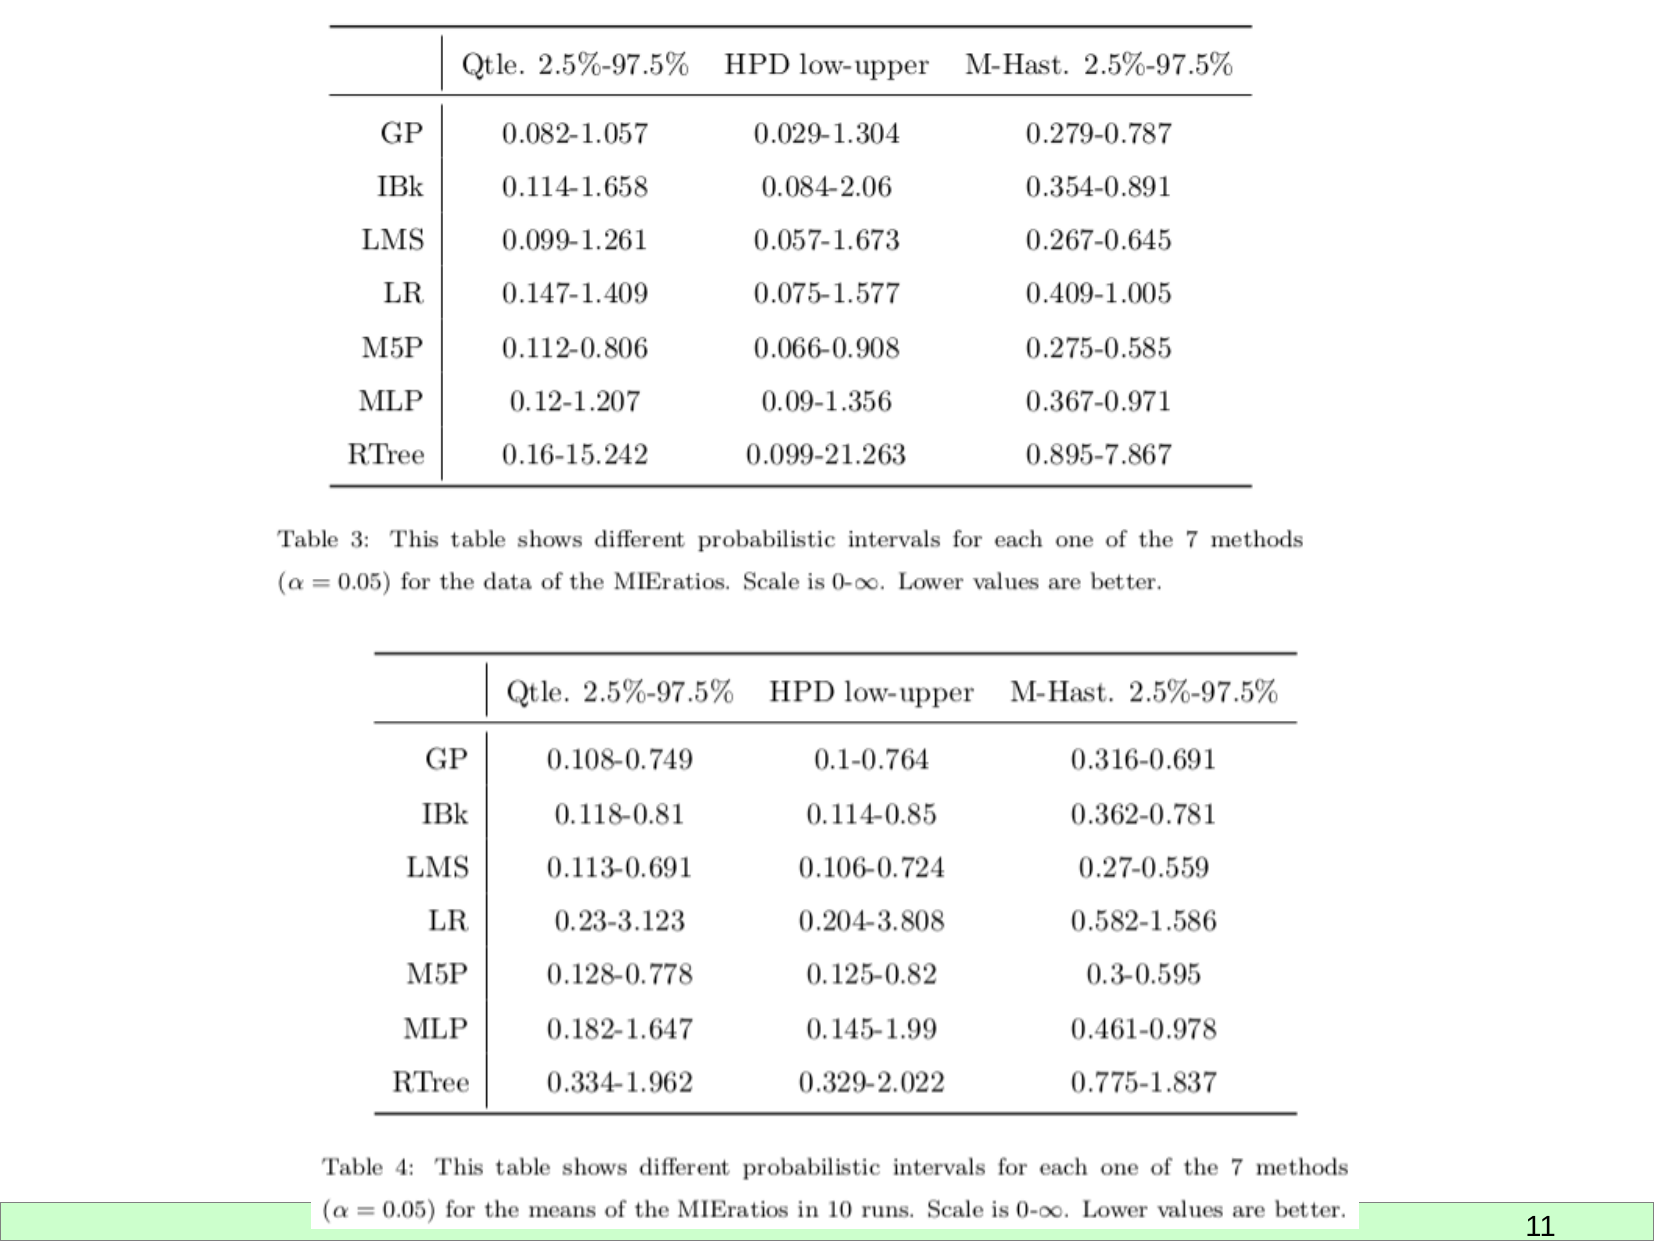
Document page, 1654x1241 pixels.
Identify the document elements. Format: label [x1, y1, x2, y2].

picture [311, 637, 1359, 1229]
picture [271, 0, 1317, 614]
